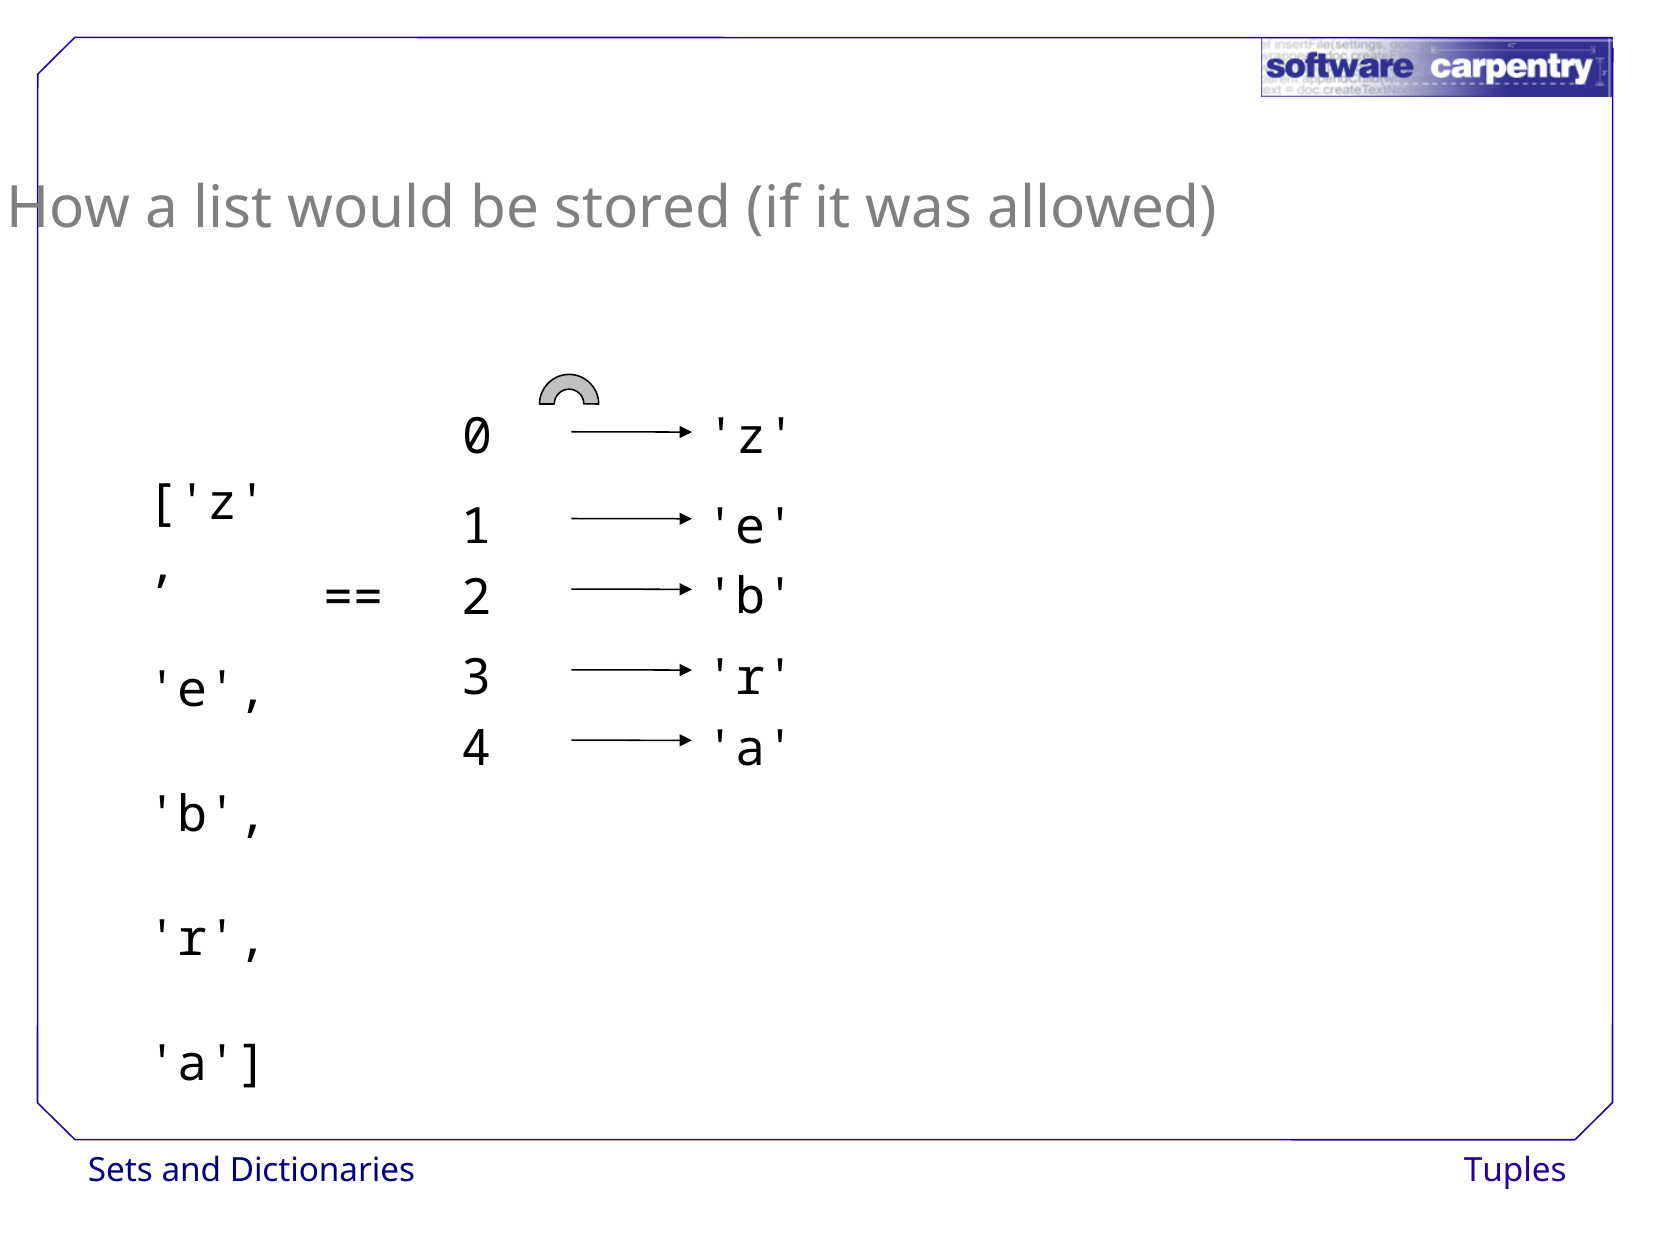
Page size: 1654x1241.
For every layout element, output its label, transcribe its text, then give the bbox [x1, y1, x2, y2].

text_box 'z' [685, 394, 818, 470]
table_cell [543, 706, 600, 781]
table_cell [543, 555, 600, 630]
text_box 0 [411, 394, 544, 470]
table_cell [540, 630, 600, 706]
table_cell [540, 479, 600, 555]
text_box 'e' [684, 483, 817, 553]
text_box == [289, 554, 410, 630]
text_box ['z', 'e', 'b', 'r', 'a'] [127, 459, 289, 725]
text_box 3 [410, 634, 543, 705]
text_box How a list would be stored (if it was allowed) [0, 126, 1383, 248]
text_box 1 [410, 483, 543, 554]
text_box 2 [410, 554, 543, 630]
text_box 4 [410, 705, 543, 781]
text_box 'r' [684, 634, 817, 705]
table_header [540, 404, 600, 479]
text_box 'a' [684, 705, 817, 781]
text_box [541, 374, 599, 404]
picture [1261, 39, 1613, 97]
text_box 'b' [684, 553, 817, 629]
